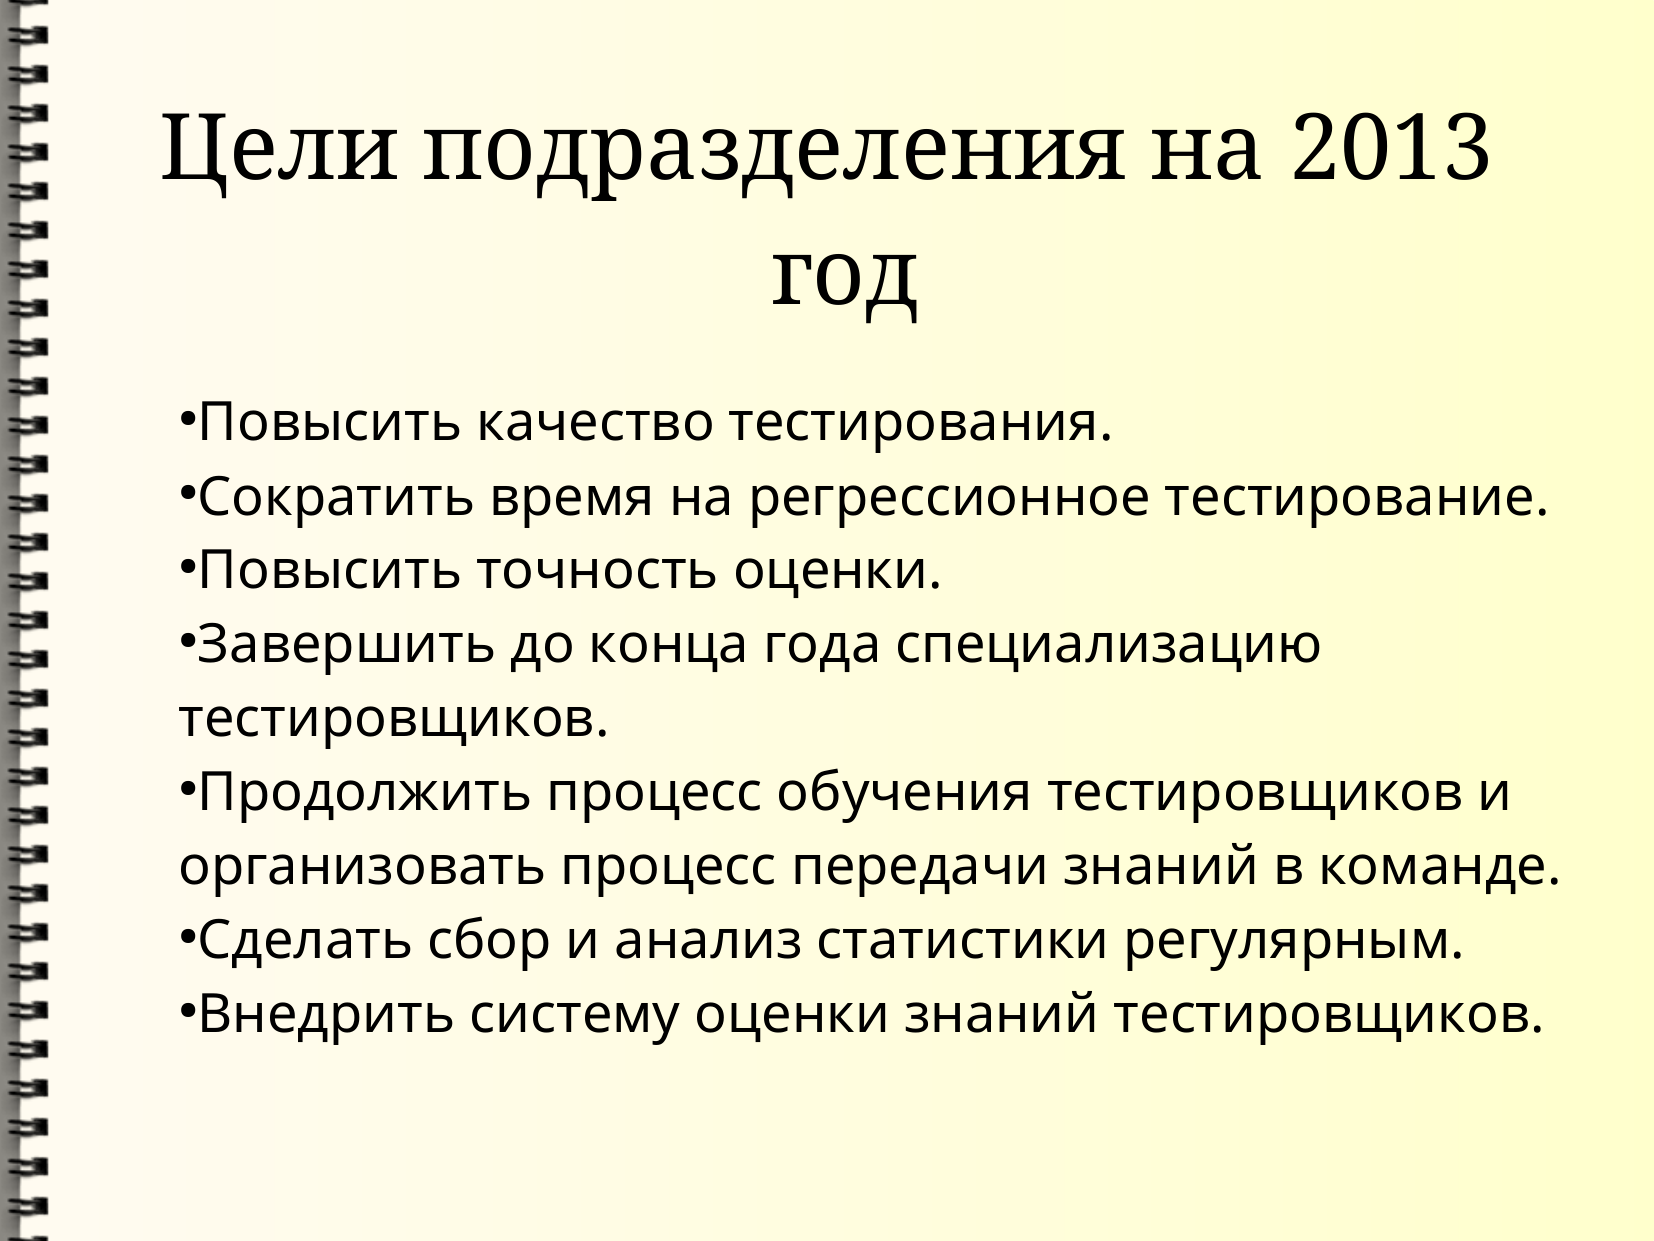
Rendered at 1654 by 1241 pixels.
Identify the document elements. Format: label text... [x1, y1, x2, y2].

title Цели подразделения на 2013 год [121, 102, 1534, 311]
subtitle Повысить качество тестирования. Сократить время на регрессионное тестирование. Повысить точность оценки. Завершить до конца года специализацию тестировщиков. Продолжить процесс обучения тестировщиков и организовать процесс передачи знаний в команде. Сделать сбор и анализ статистики регулярным. Внедрить систему оценки знаний тестировщиков. [178, 364, 1570, 1147]
picture [0, 0, 1654, 1241]
